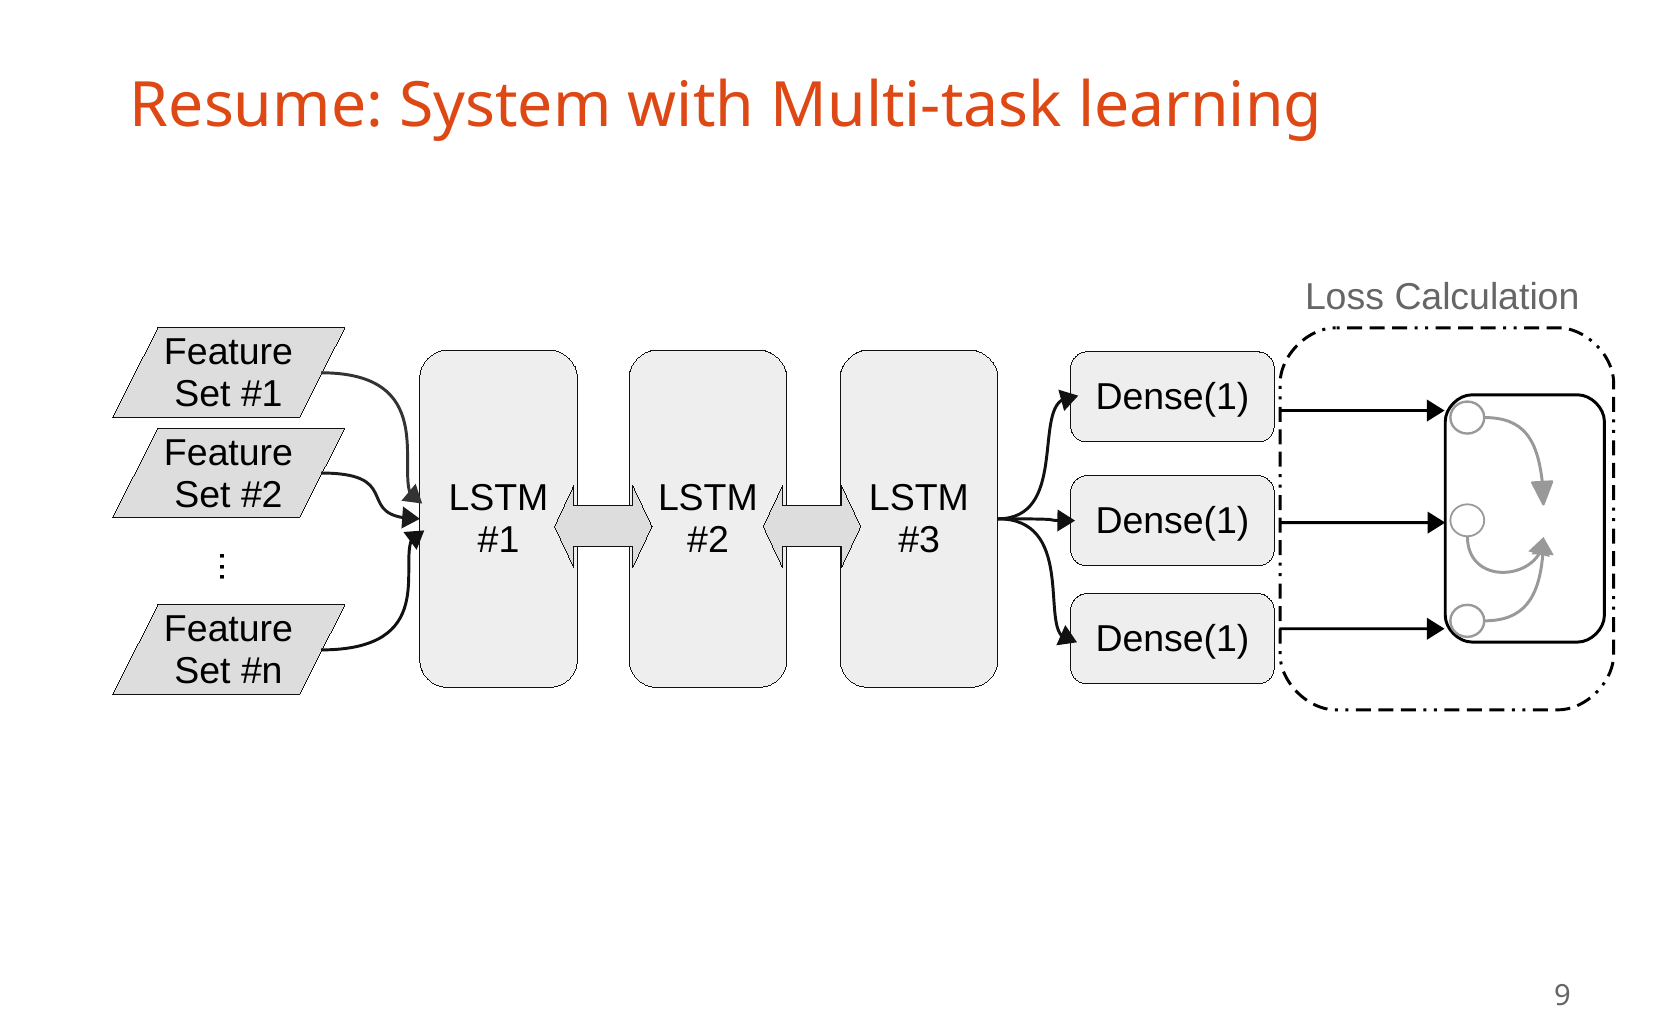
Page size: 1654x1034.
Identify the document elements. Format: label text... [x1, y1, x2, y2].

picture [100, 271, 1627, 723]
title Resume: System with Multi-task learning [129, 49, 1518, 155]
